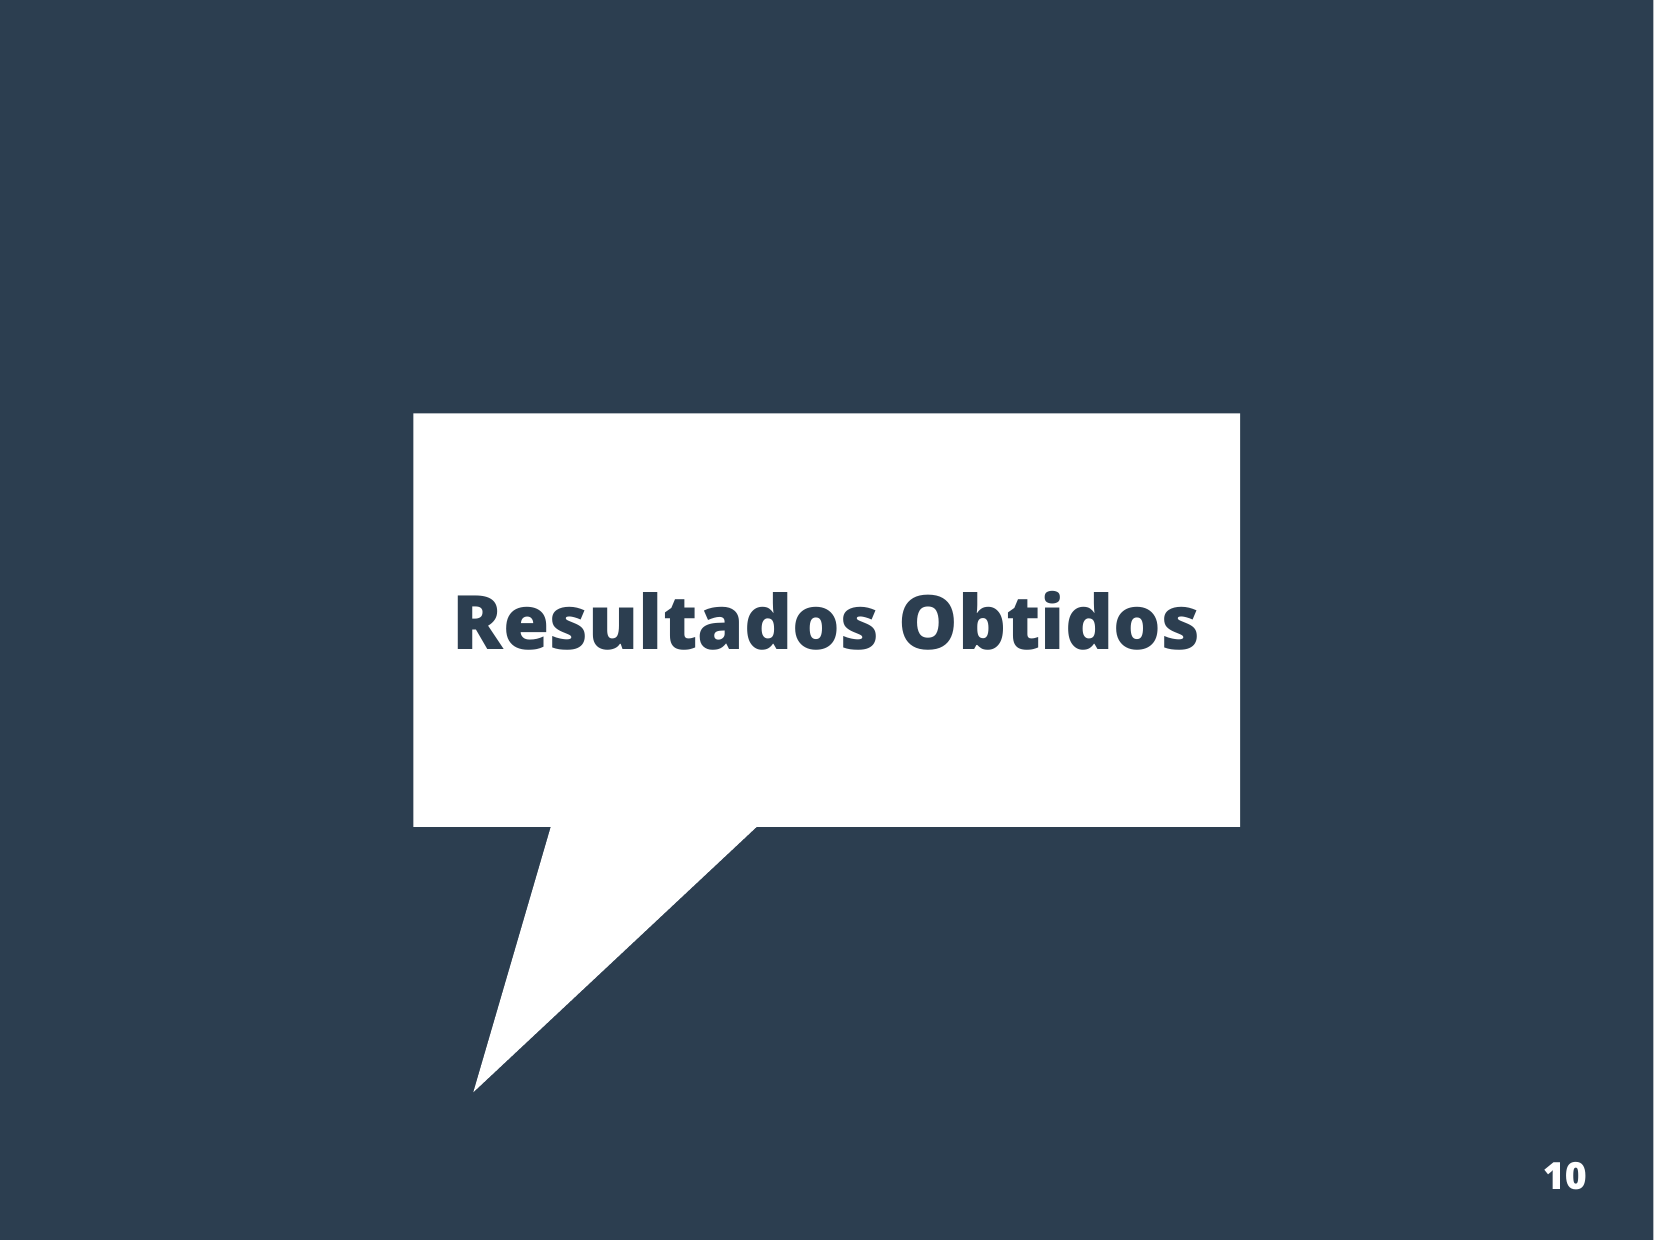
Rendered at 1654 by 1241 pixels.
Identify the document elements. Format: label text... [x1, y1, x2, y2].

title Resultados Obtidos [442, 442, 1211, 798]
